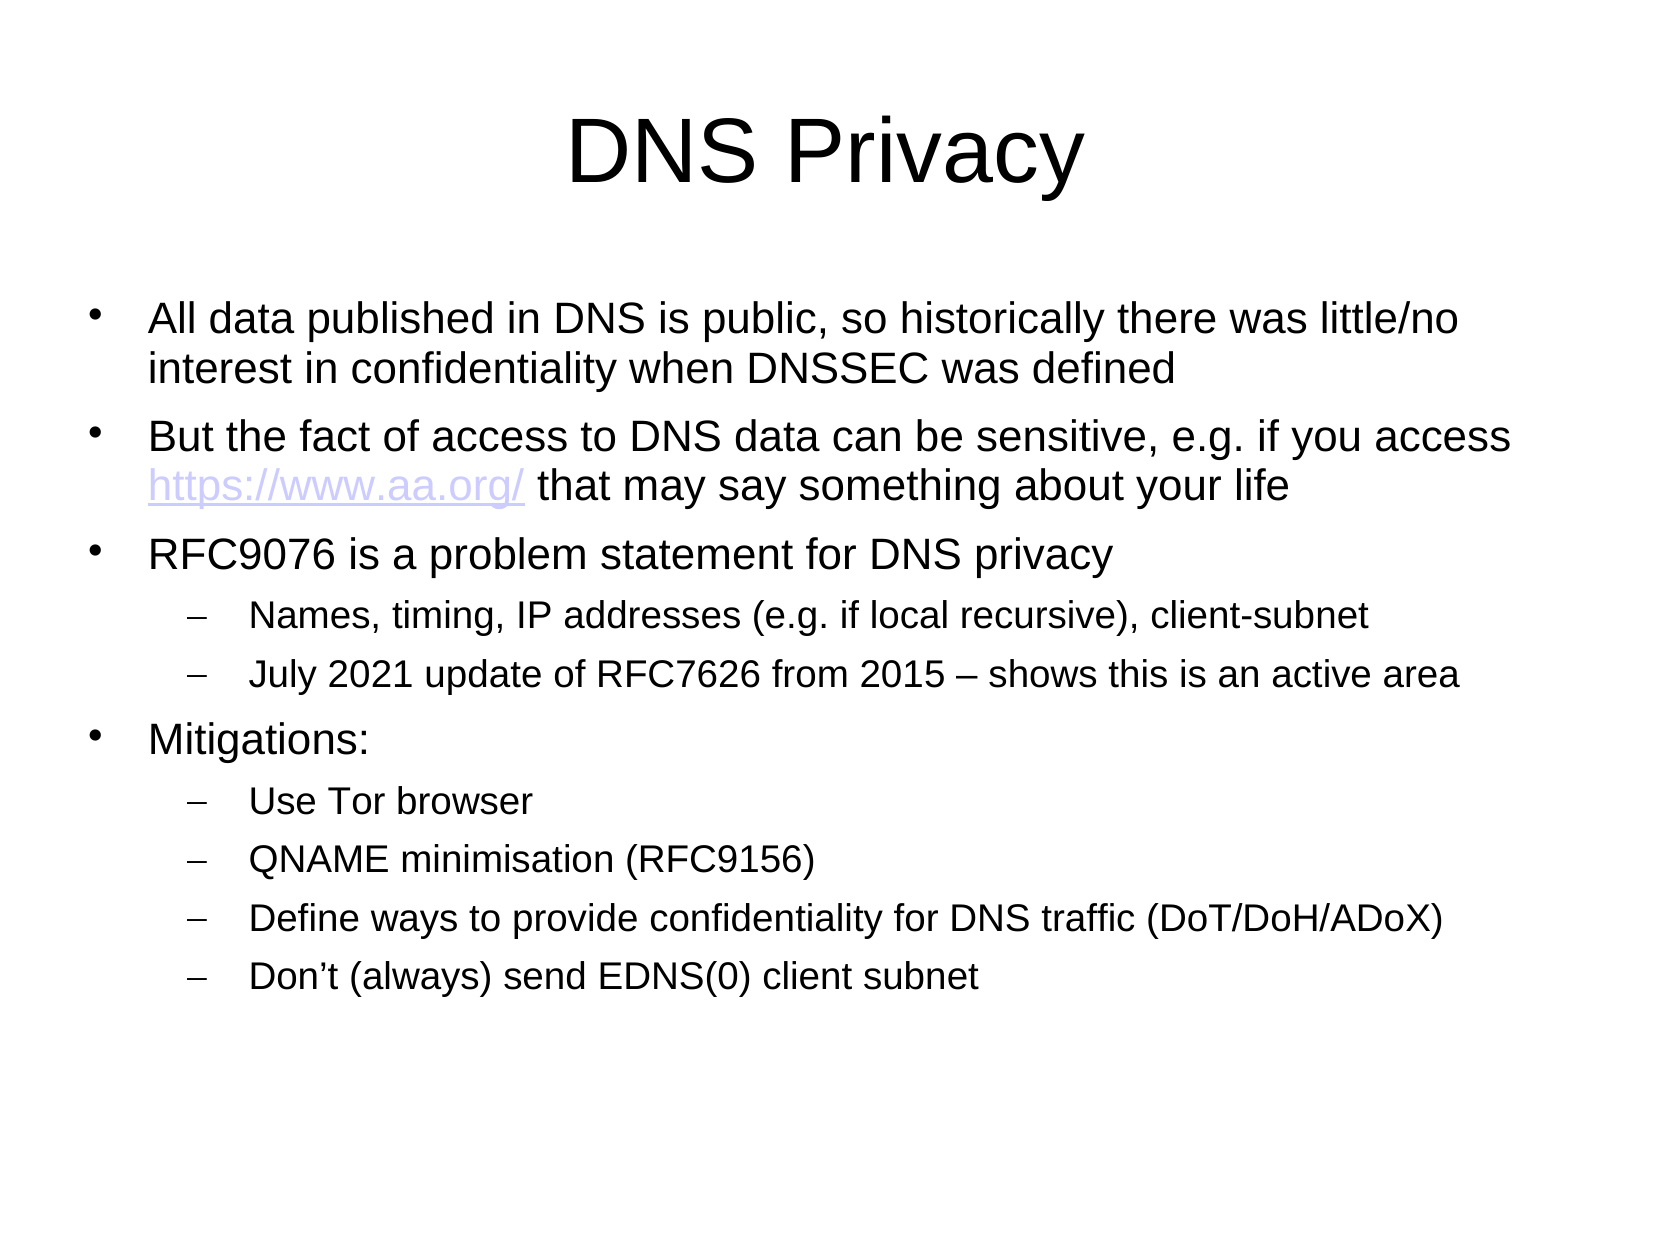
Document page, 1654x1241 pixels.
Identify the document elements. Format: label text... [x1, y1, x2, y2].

title DNS Privacy [82, 49, 1570, 256]
list All data published in DNS is public, so historically there was little/no interest in confidentiality when DNSSEC was defined But the fact of access to DNS data can be sensitive, e.g. if you access https://www.aa.org/ that may say something about your life RFC9076 is a problem statement for DNS privacy Names, timing, IP addresses (e.g. if local recursive), client-subnet July 2021 update of RFC7626 from 2015 – shows this is an active area Mitigations: Use Tor browser QNAME minimisation (RFC9156) Define ways to provide confidentiality for DNS traffic (DoT/DoH/ADoX) Don’t (always) send EDNS(0) client subnet [88, 290, 1575, 1009]
